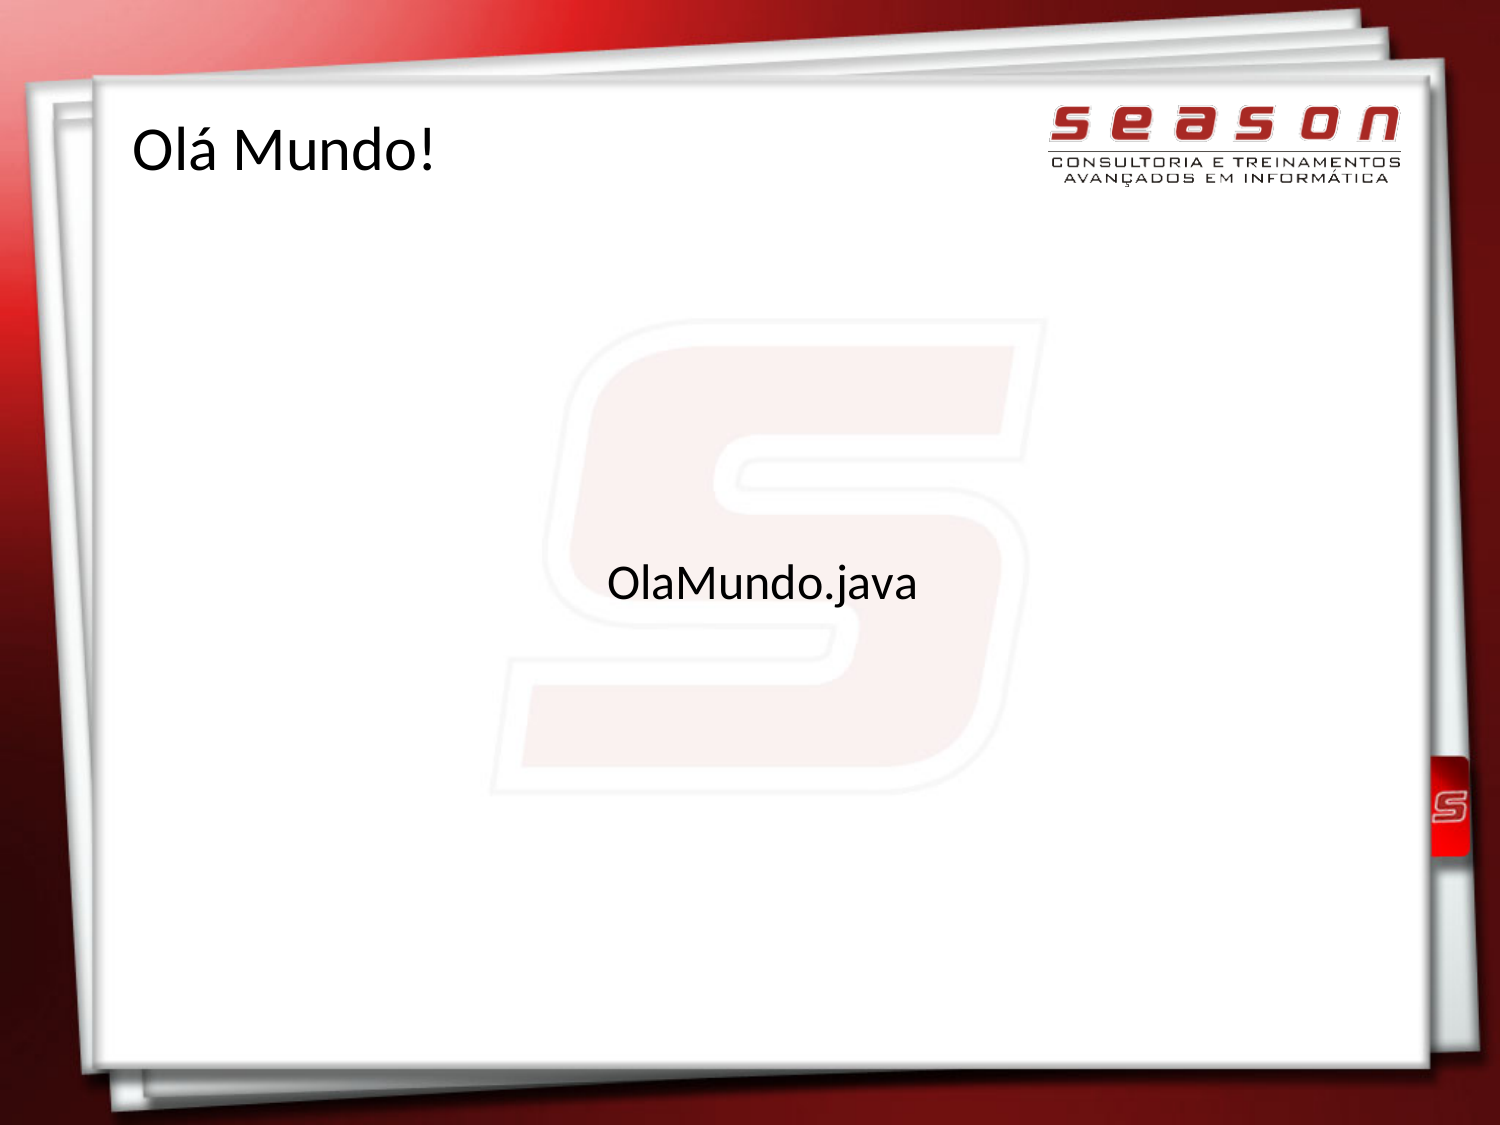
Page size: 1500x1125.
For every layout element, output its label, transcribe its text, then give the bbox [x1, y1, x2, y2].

title Olá Mundo! [118, 33, 1394, 257]
picture [0, 0, 1500, 1125]
text_box OlaMundo.java [203, 311, 1323, 848]
